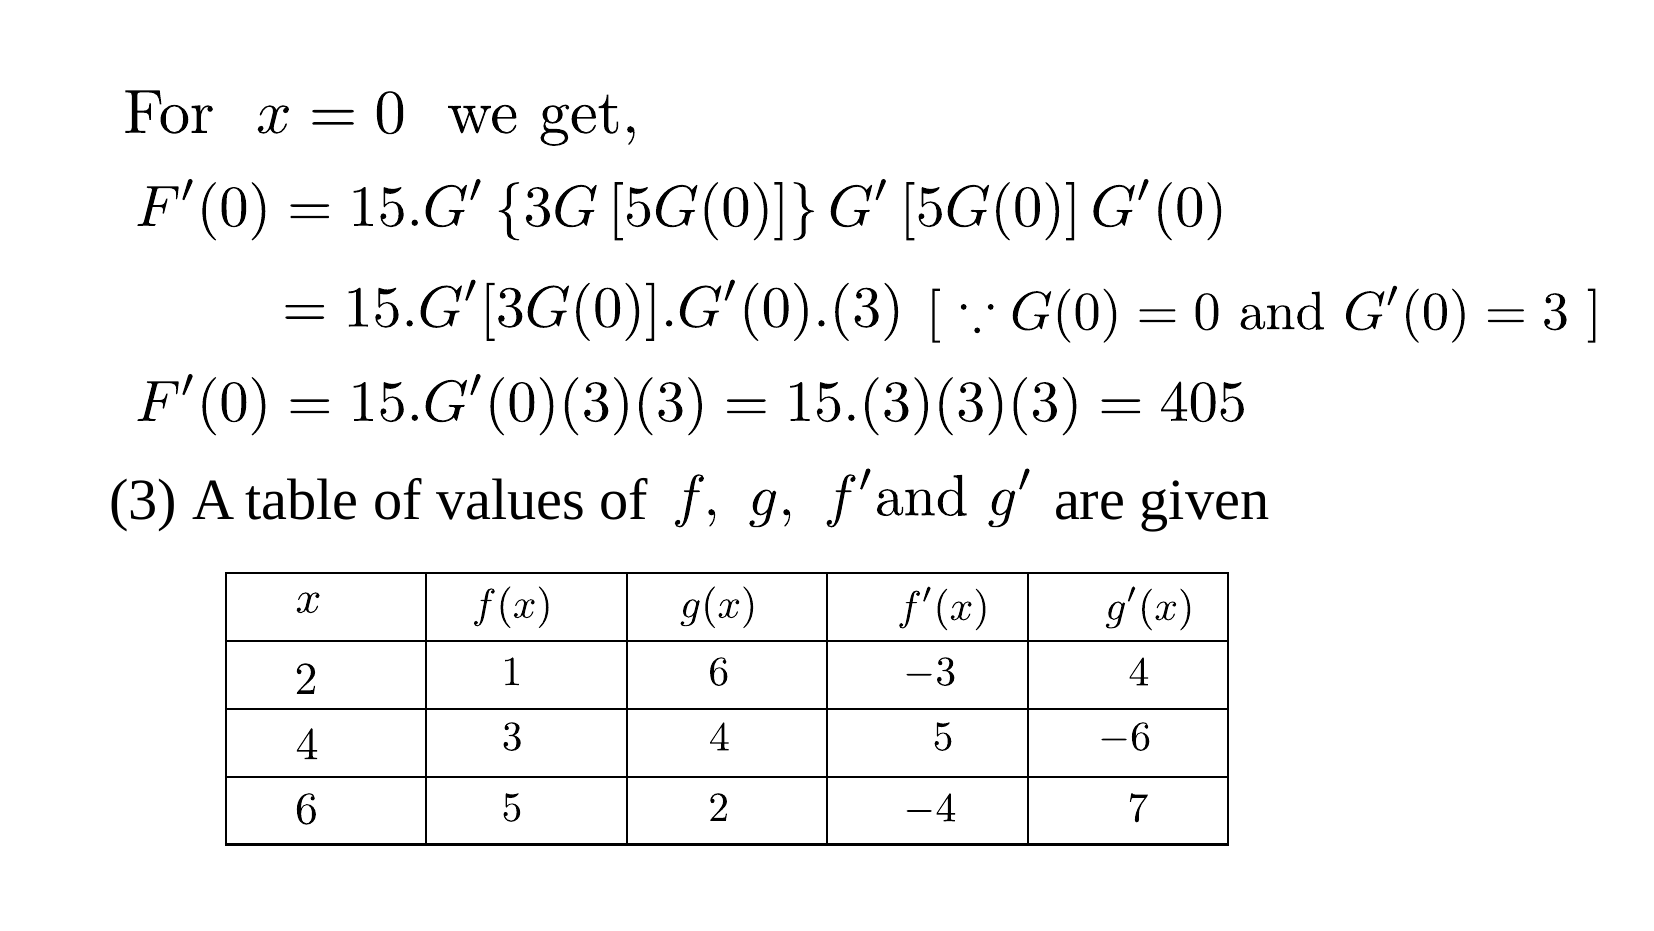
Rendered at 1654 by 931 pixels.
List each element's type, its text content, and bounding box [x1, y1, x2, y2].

text_box [710, 657, 728, 686]
text_box [125, 90, 635, 146]
title (3) A table of values of are given [35, 37, 1619, 886]
text_box [296, 592, 320, 614]
text_box [1100, 722, 1150, 751]
text_box [710, 722, 729, 751]
table_cell [227, 642, 425, 708]
table_cell [1029, 642, 1227, 708]
text_box [1129, 657, 1149, 686]
table_header [628, 574, 826, 640]
table_cell [828, 642, 1027, 708]
text_box [296, 728, 318, 760]
text_box [137, 178, 1222, 241]
text_box [899, 586, 986, 631]
text_box [680, 586, 754, 629]
table_cell [427, 778, 626, 843]
text_box [1105, 586, 1191, 631]
table_header [828, 574, 1027, 640]
text_box [928, 285, 1596, 343]
table_cell [227, 710, 425, 776]
table_header [427, 574, 626, 640]
table_cell [628, 642, 826, 708]
text_box [296, 663, 316, 694]
text_box [503, 722, 521, 751]
text_box [503, 793, 521, 822]
text_box [473, 586, 549, 629]
table_cell [427, 710, 626, 776]
text_box [503, 657, 519, 686]
text_box [674, 468, 1030, 528]
table_cell [227, 778, 425, 843]
table_cell [628, 710, 826, 776]
table_cell [1029, 778, 1227, 843]
text_box [1129, 793, 1148, 823]
text_box [905, 793, 956, 822]
table_cell [1029, 710, 1227, 776]
text_box [284, 279, 899, 341]
table_header [227, 574, 425, 640]
text_box [296, 793, 316, 825]
text_box [905, 657, 955, 686]
table_header [1029, 574, 1227, 640]
table_cell [828, 710, 1027, 776]
table_cell [427, 642, 626, 708]
table_cell [628, 778, 826, 843]
text_box [137, 373, 1244, 436]
text_box [934, 722, 952, 751]
text_box [710, 793, 727, 821]
table_cell [828, 778, 1027, 843]
